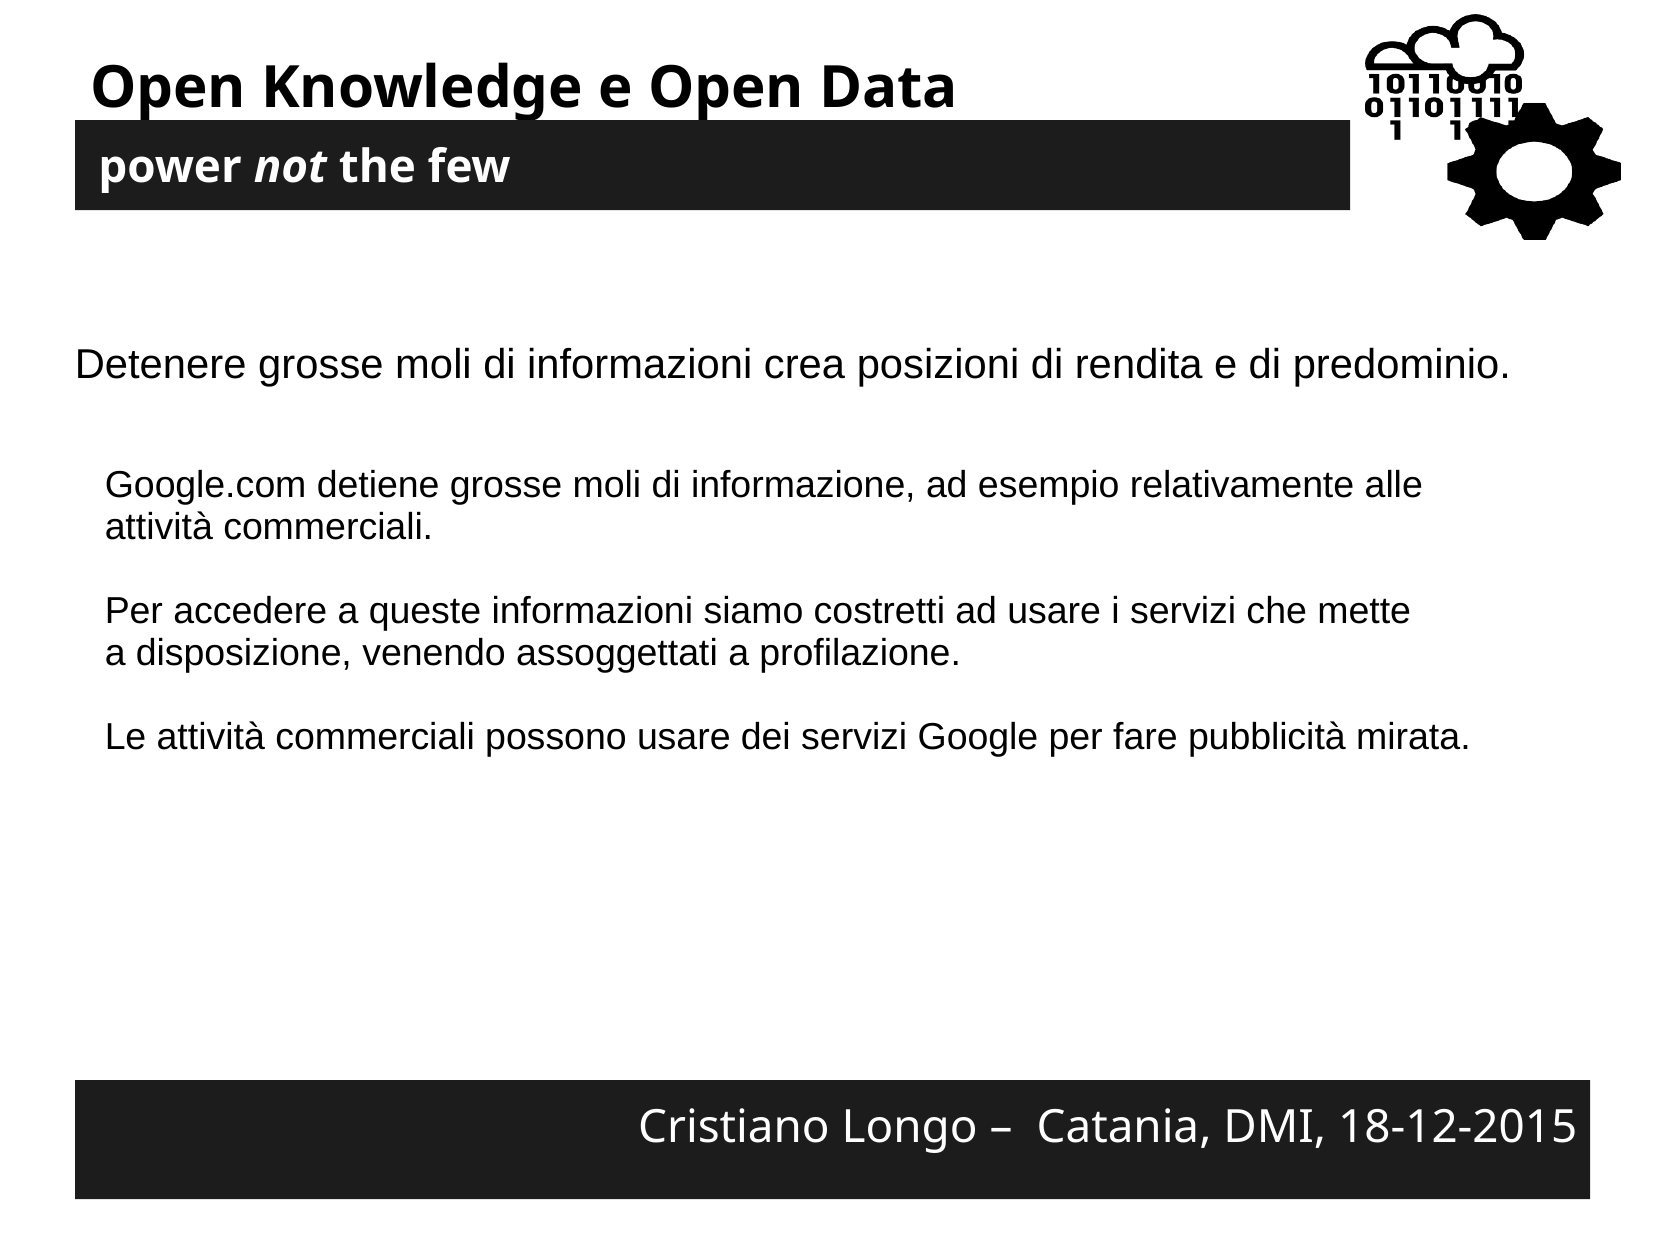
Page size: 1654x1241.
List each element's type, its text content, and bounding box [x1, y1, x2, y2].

text_box Google.com detiene grosse moli di informazione, ad esempio relativamente alle attività commerciali. Per accedere a queste informazioni siamo costretti ad usare i servizi che mette a disposizione, venendo assoggettati a profilazione. Le attività commerciali possono usare dei servizi Google per fare pubblicità mirata. [90, 456, 1487, 766]
list power not the few [75, 120, 1351, 211]
picture [1365, 14, 1621, 241]
list Cristiano Longo – Catania, DMI, 18-12-2015 [75, 1080, 1591, 1200]
list Open Knowledge e Open Data [75, 45, 1325, 120]
text_box Detenere grosse moli di informazioni crea posizioni di rendita e di predominio. [60, 333, 1546, 436]
